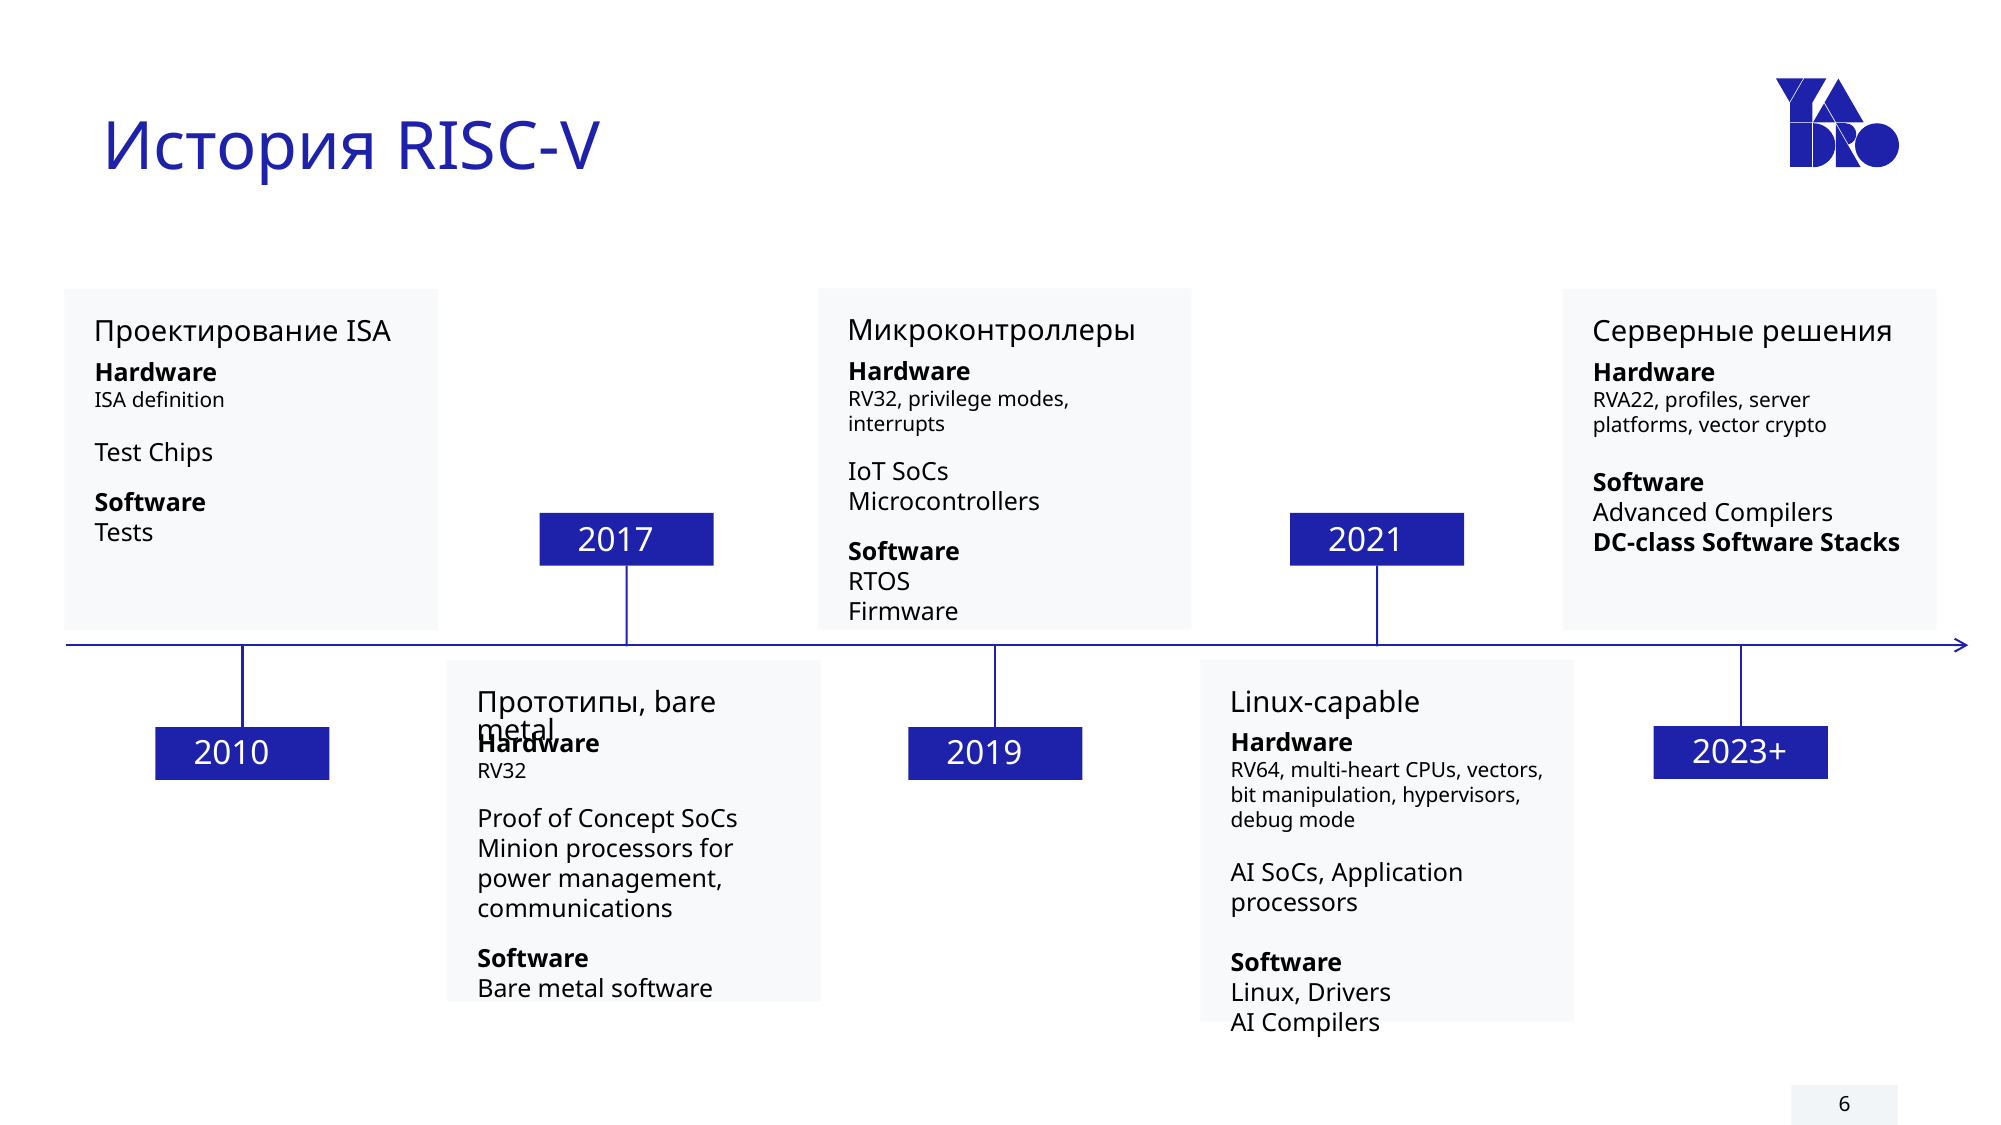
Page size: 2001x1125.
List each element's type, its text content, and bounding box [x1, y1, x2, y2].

text_box [1562, 289, 1937, 631]
text_box 2010 [189, 737, 295, 774]
text_box Hardware ISA definition Test Chips Software Tests [90, 354, 422, 548]
text_box Прототипы, bare metal [472, 688, 782, 749]
text_box Hardware RV32 Proof of Concept SoCs Minion processors for power management, communications Software Bare metal software [473, 725, 804, 1004]
text_box 2021 [1324, 524, 1430, 560]
text_box [817, 288, 1192, 630]
text_box [64, 289, 439, 631]
text_box Проектирование ISA [90, 317, 399, 350]
text_box Linux-capable [1226, 687, 1535, 720]
text_box Hardware RVA22, profiles, server platforms, vector crypto Software Advanced Compilers DC-class Software Stacks [1589, 354, 1920, 588]
text_box [539, 512, 714, 566]
text_box [1290, 512, 1465, 566]
text_box Hardware RV64, multi-heart CPUs, vectors, bit manipulation, hypervisors, debug mode AI SoCs, Application processors Software Linux, Drivers AI Compilers [1226, 725, 1558, 1039]
text_box Hardware RV32, privilege modes, interrupts IoT SoCs Microcontrollers Software RTOS Firmware [844, 353, 1175, 627]
text_box 2019 [942, 737, 1048, 774]
text_box Микроконтроллеры [843, 316, 1153, 349]
text_box [1653, 726, 1828, 779]
text_box [1200, 659, 1574, 1022]
text_box 2023+ [1688, 736, 1822, 772]
text_box [908, 727, 1083, 780]
title История RISC-V [102, 109, 1646, 205]
text_box Серверные решения [1588, 317, 1898, 350]
text_box [446, 660, 821, 1002]
text_box [155, 727, 330, 780]
text_box 2017 [574, 524, 680, 560]
